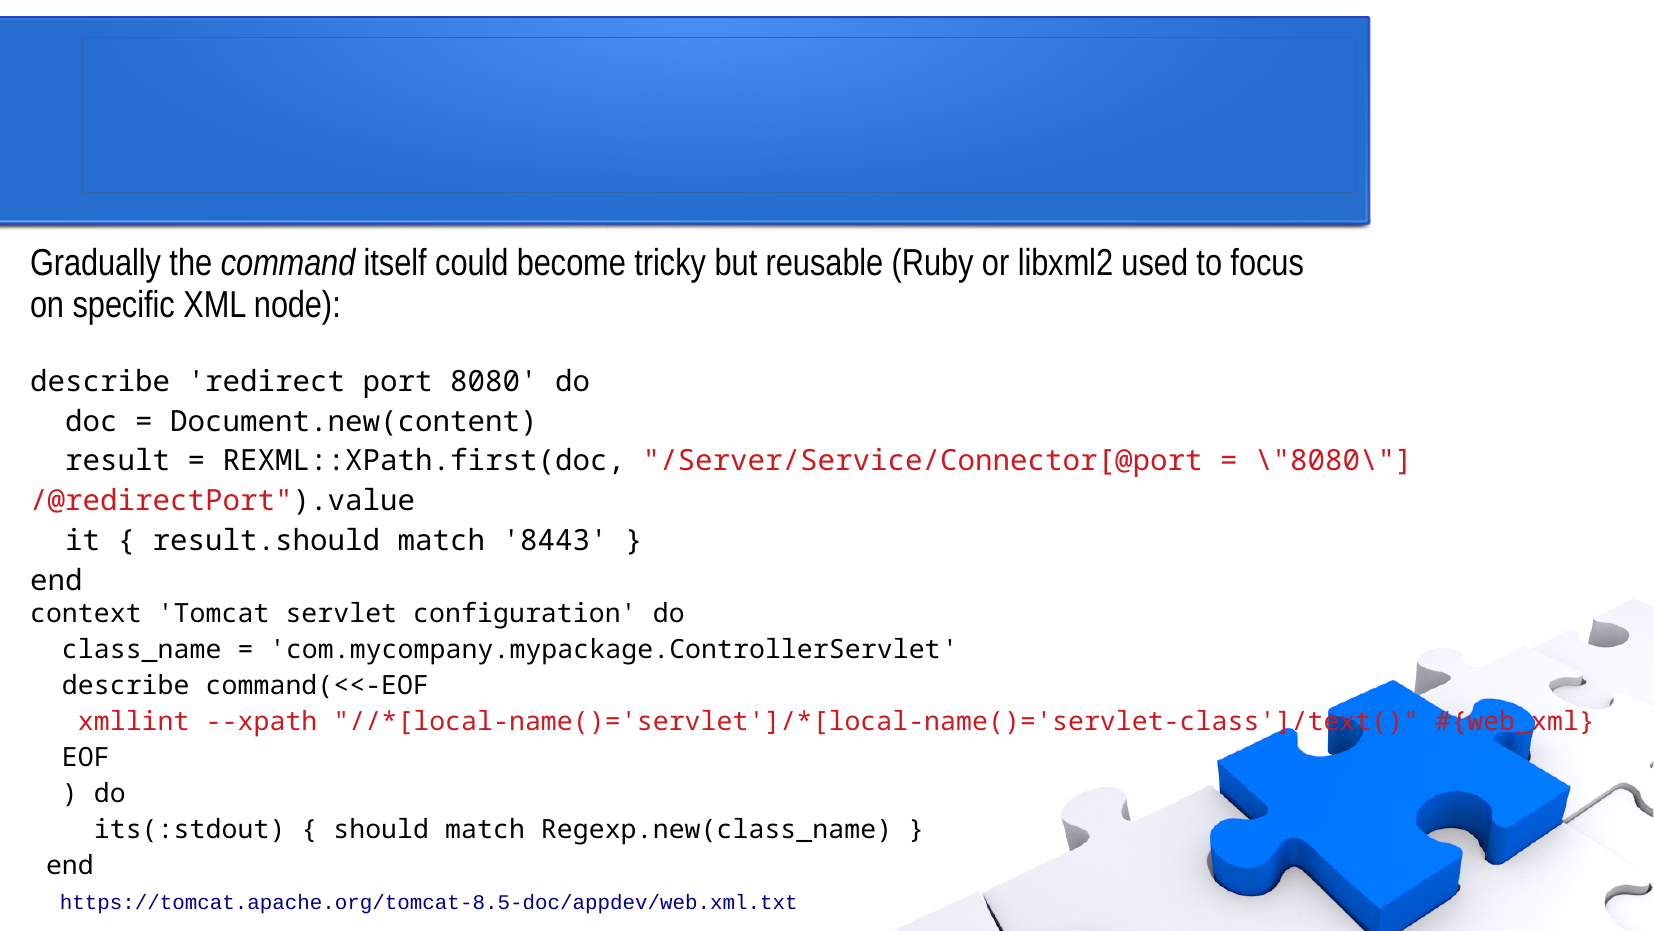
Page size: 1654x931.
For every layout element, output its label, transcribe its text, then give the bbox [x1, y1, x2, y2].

title [82, 37, 1356, 193]
picture [0, 16, 1375, 231]
picture [872, 491, 1654, 931]
list describe 'redirect port 8080' do doc = Document.new(content) result = REXML::XPath.first(doc, "/Server/Service/Connector[@port = \"8080\"]/@redirectPort").value it { result.should match '8443' } end [30, 360, 1598, 555]
list context 'Tomcat servlet configuration' do class_name = 'com.mycompany.mypackage.ControllerServlet' describe command(<<-EOF xmllint --xpath "//*[local-name()='servlet']/*[local-name()='servlet-class']/text()" #{web_xml} EOF ) do its(:stdout) { should match Regexp.new(class_name) } end [30, 555, 1606, 886]
list Gradually the command itself could become tricky but reusable (Ruby or libxml2 used to focus on specific XML node): [30, 240, 1343, 346]
text_box https://tomcat.apache.org/tomcat-8.5-doc/appdev/web.xml.txt [45, 885, 961, 924]
